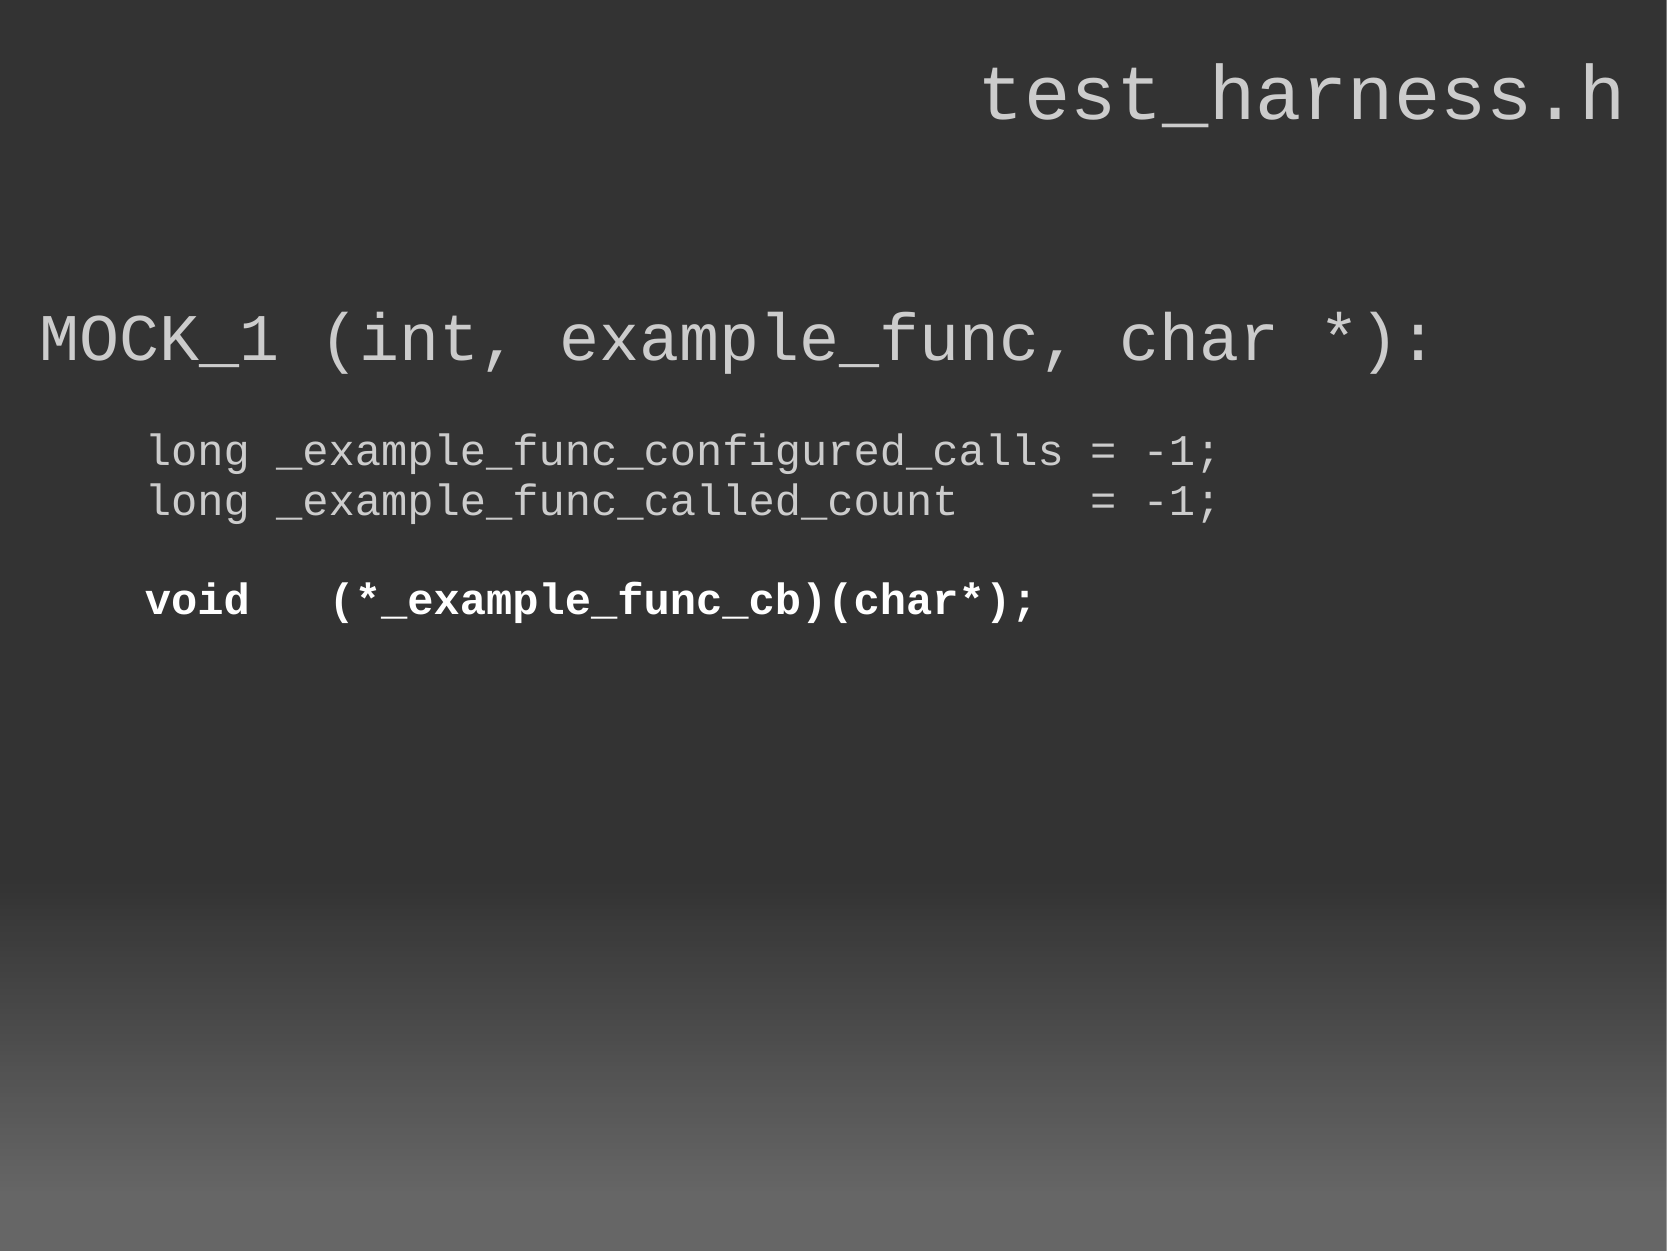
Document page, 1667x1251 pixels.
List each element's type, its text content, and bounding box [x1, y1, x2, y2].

picture [0, 0, 1667, 1251]
list MOCK_1 (int, example_func, char *): long _example_func_configured_calls = -1; long _example_func_called_count = -1; void (*_example_func_cb)(char*); [39, 299, 1626, 1199]
title test_harness.h [39, 49, 1626, 240]
